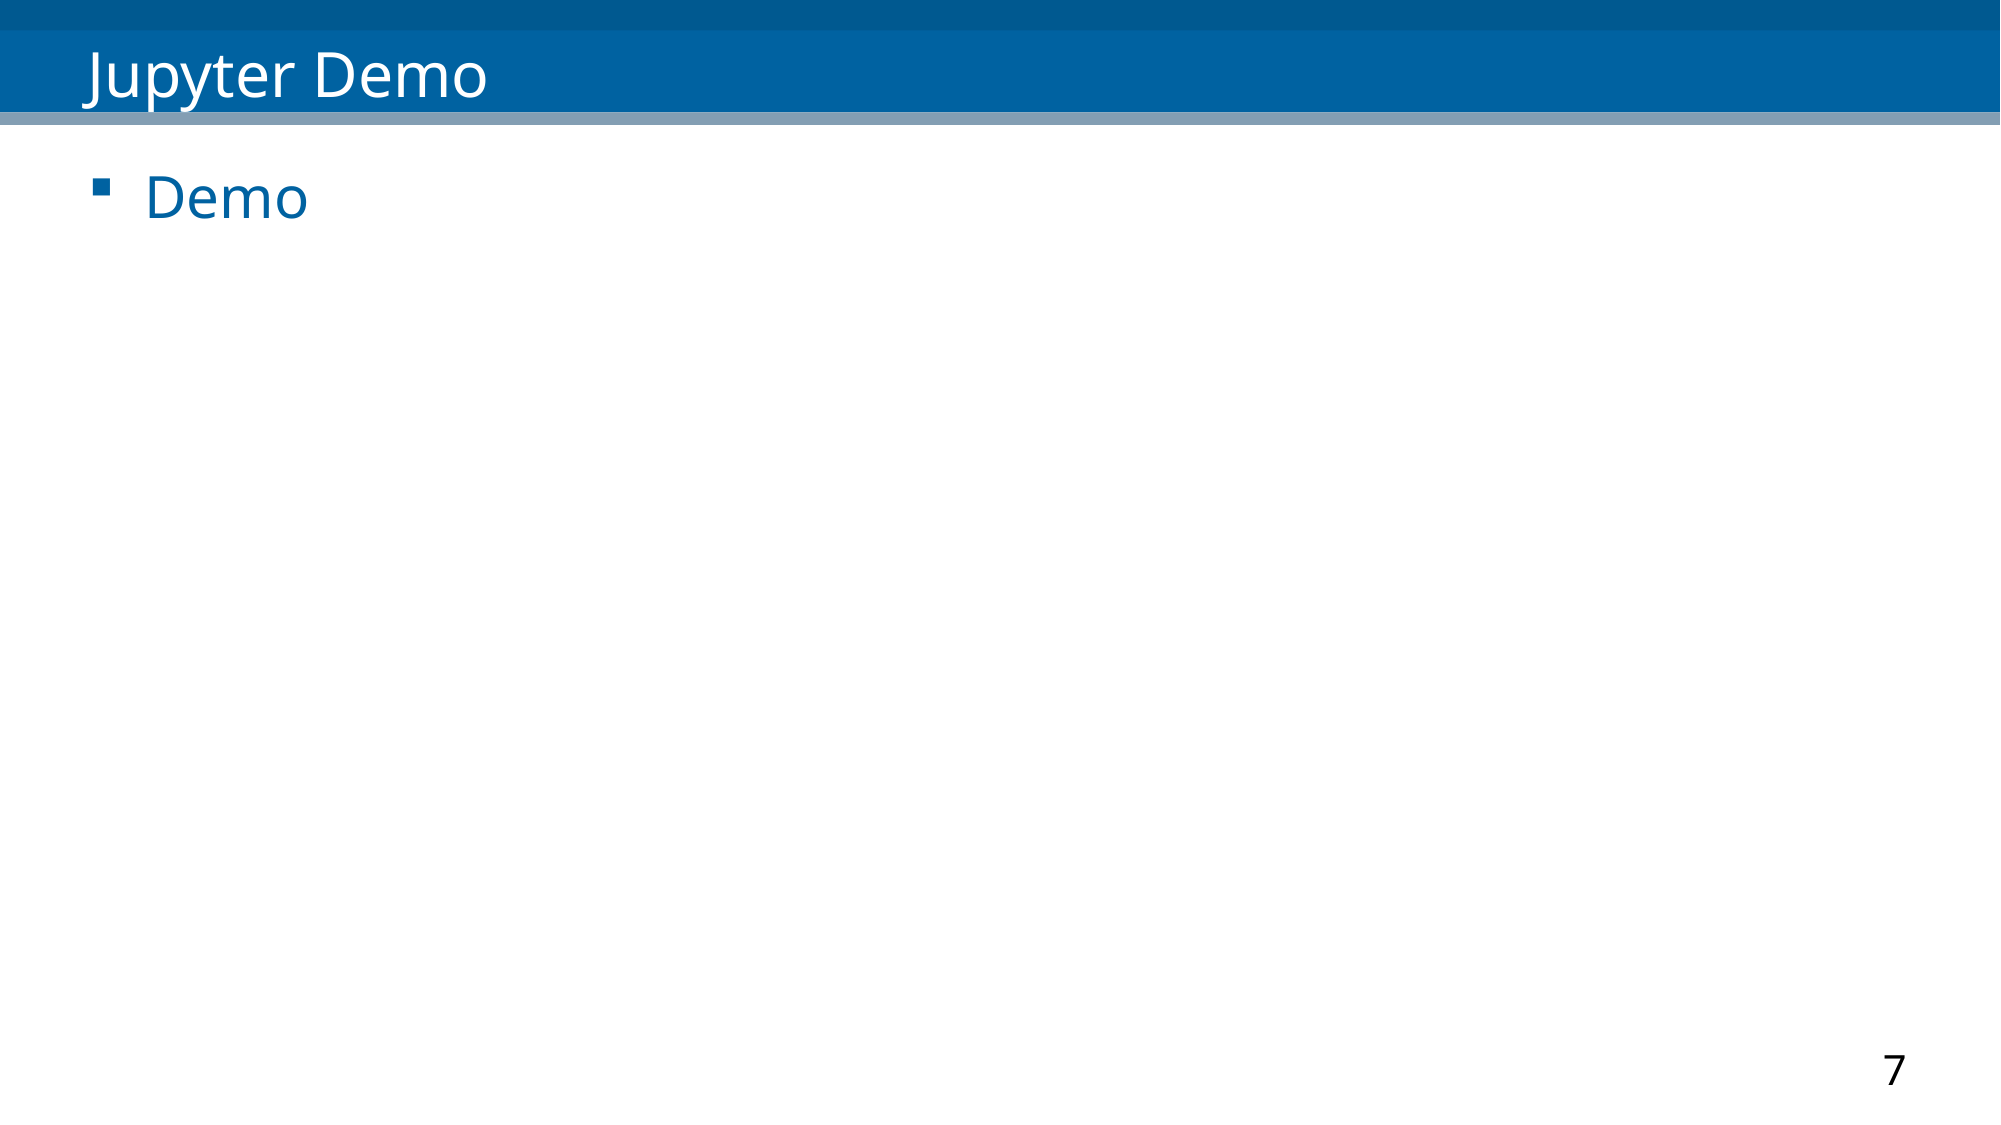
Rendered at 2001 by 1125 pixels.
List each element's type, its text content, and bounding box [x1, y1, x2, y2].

slide_number <number> [1803, 1038, 1987, 1107]
list Demo [76, 154, 1512, 1042]
title Jupyter Demo [76, 21, 1926, 124]
